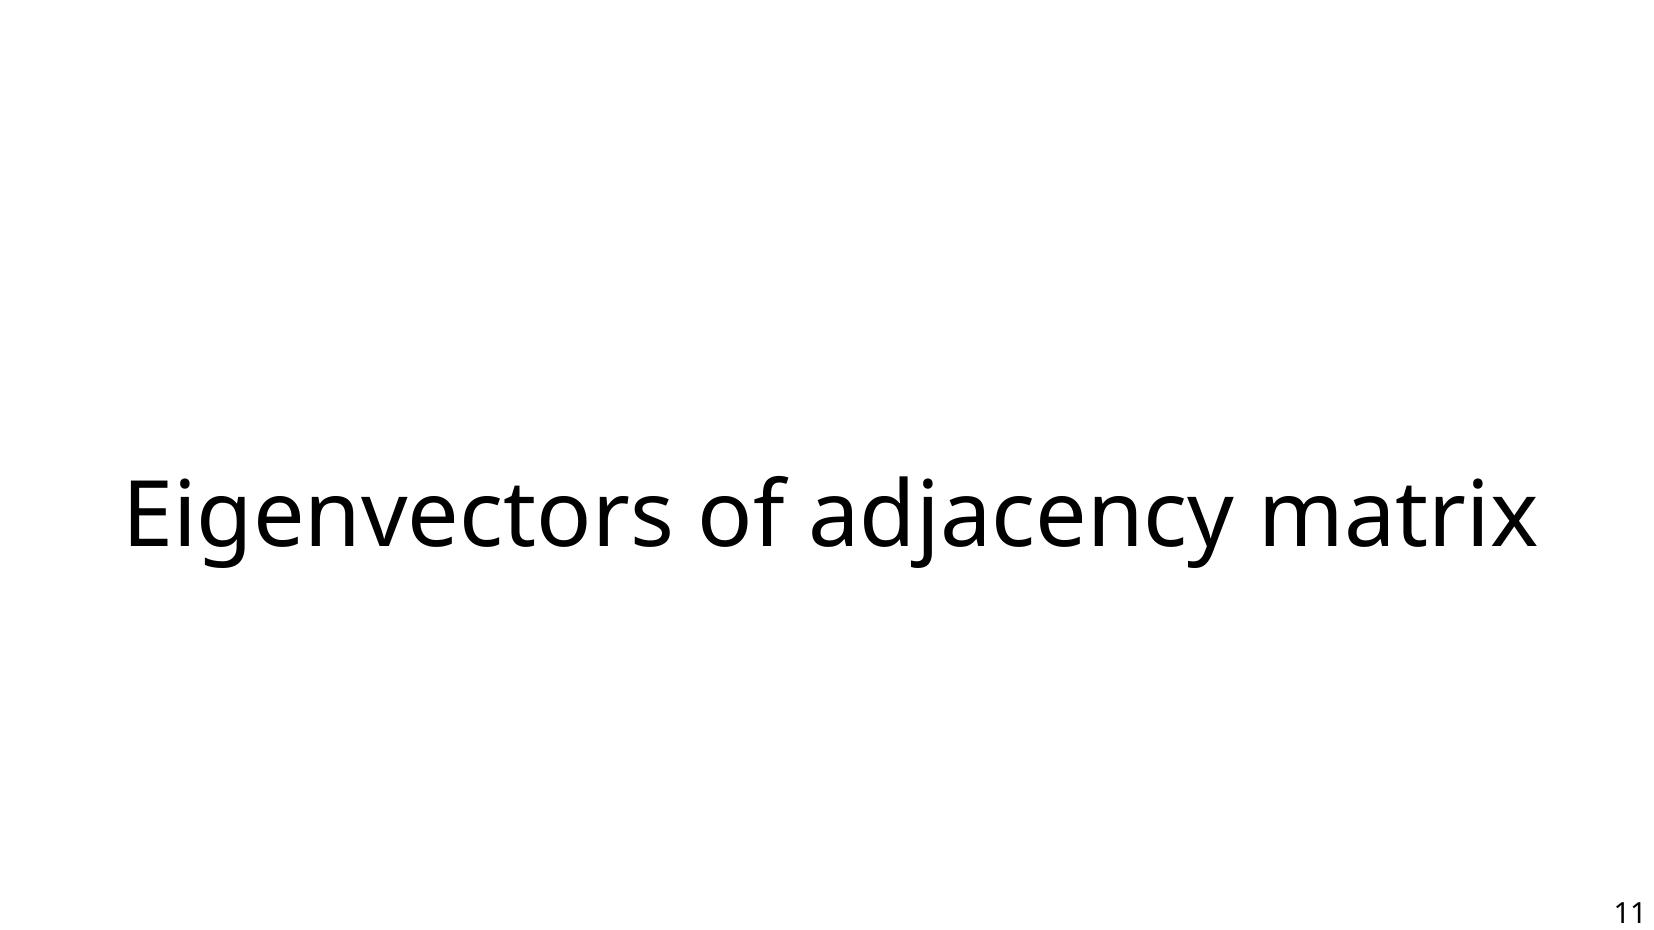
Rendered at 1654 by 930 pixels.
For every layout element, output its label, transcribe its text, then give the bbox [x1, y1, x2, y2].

title Eigenvectors of adjacency matrix [86, 407, 1576, 616]
